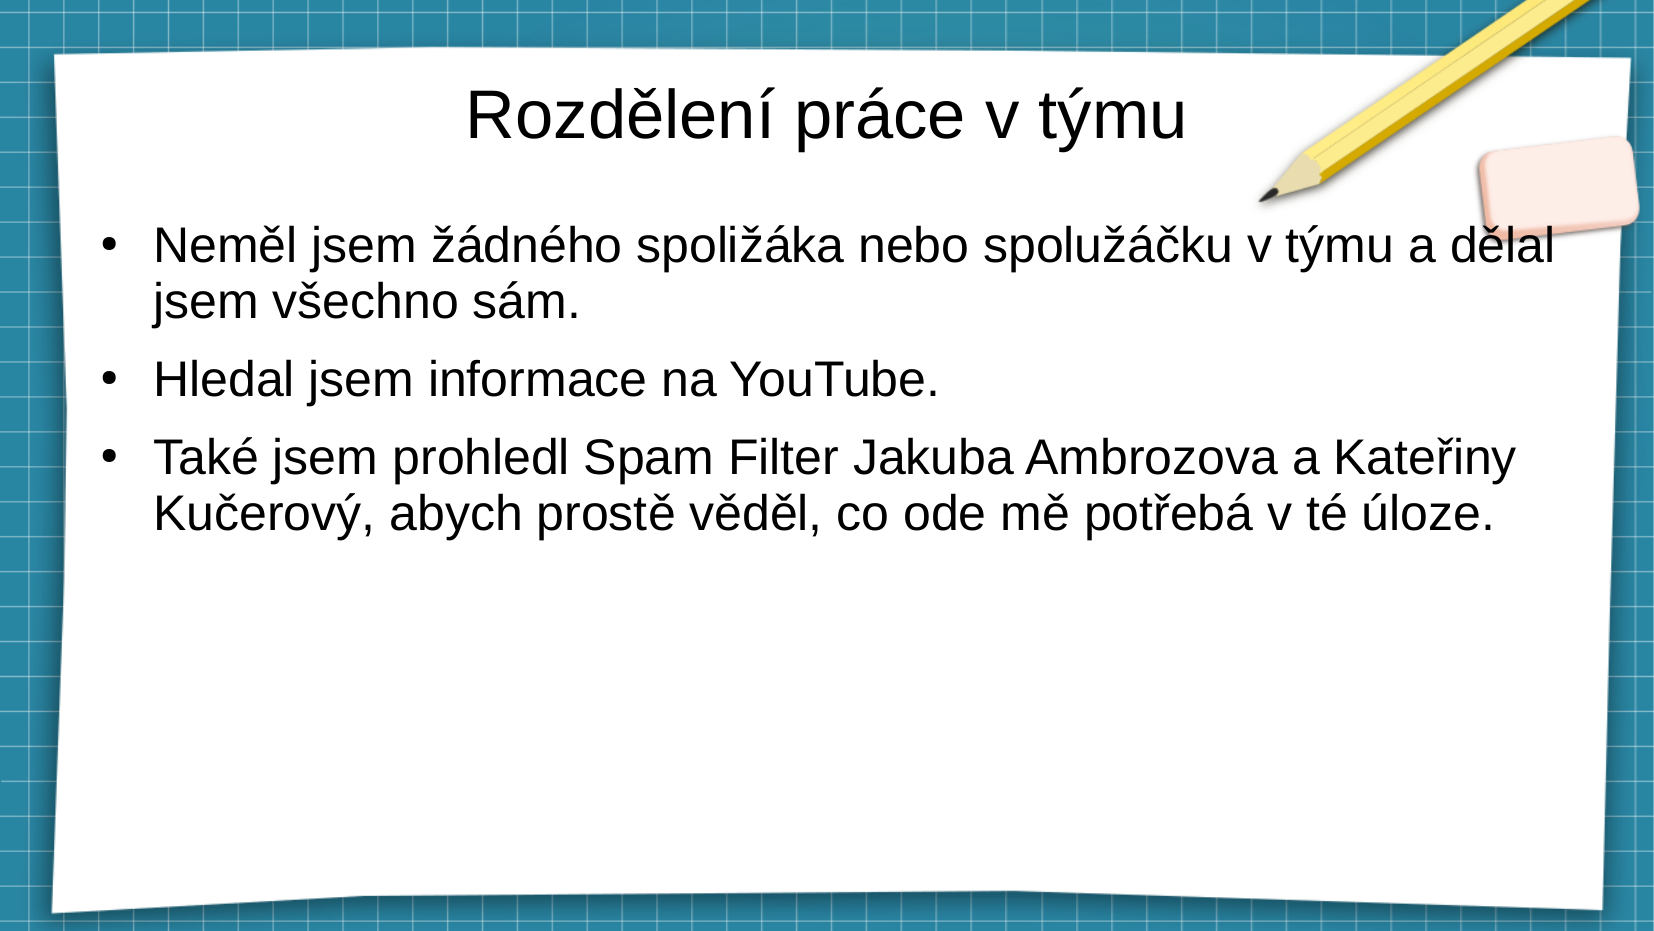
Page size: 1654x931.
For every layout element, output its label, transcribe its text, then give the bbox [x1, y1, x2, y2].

title Rozdělení práce v týmu [82, 37, 1571, 193]
list Neměl jsem žádného spoližáka nebo spolužáčku v týmu a dělal jsem všechno sám. Hledal jsem informace na YouTube. Také jsem prohledl Spam Filter Jakuba Ambrozova a Kateřiny Kučerový, abych prostě věděl, co ode mě potřebá v té úloze. [82, 217, 1571, 758]
picture [0, 0, 1654, 931]
